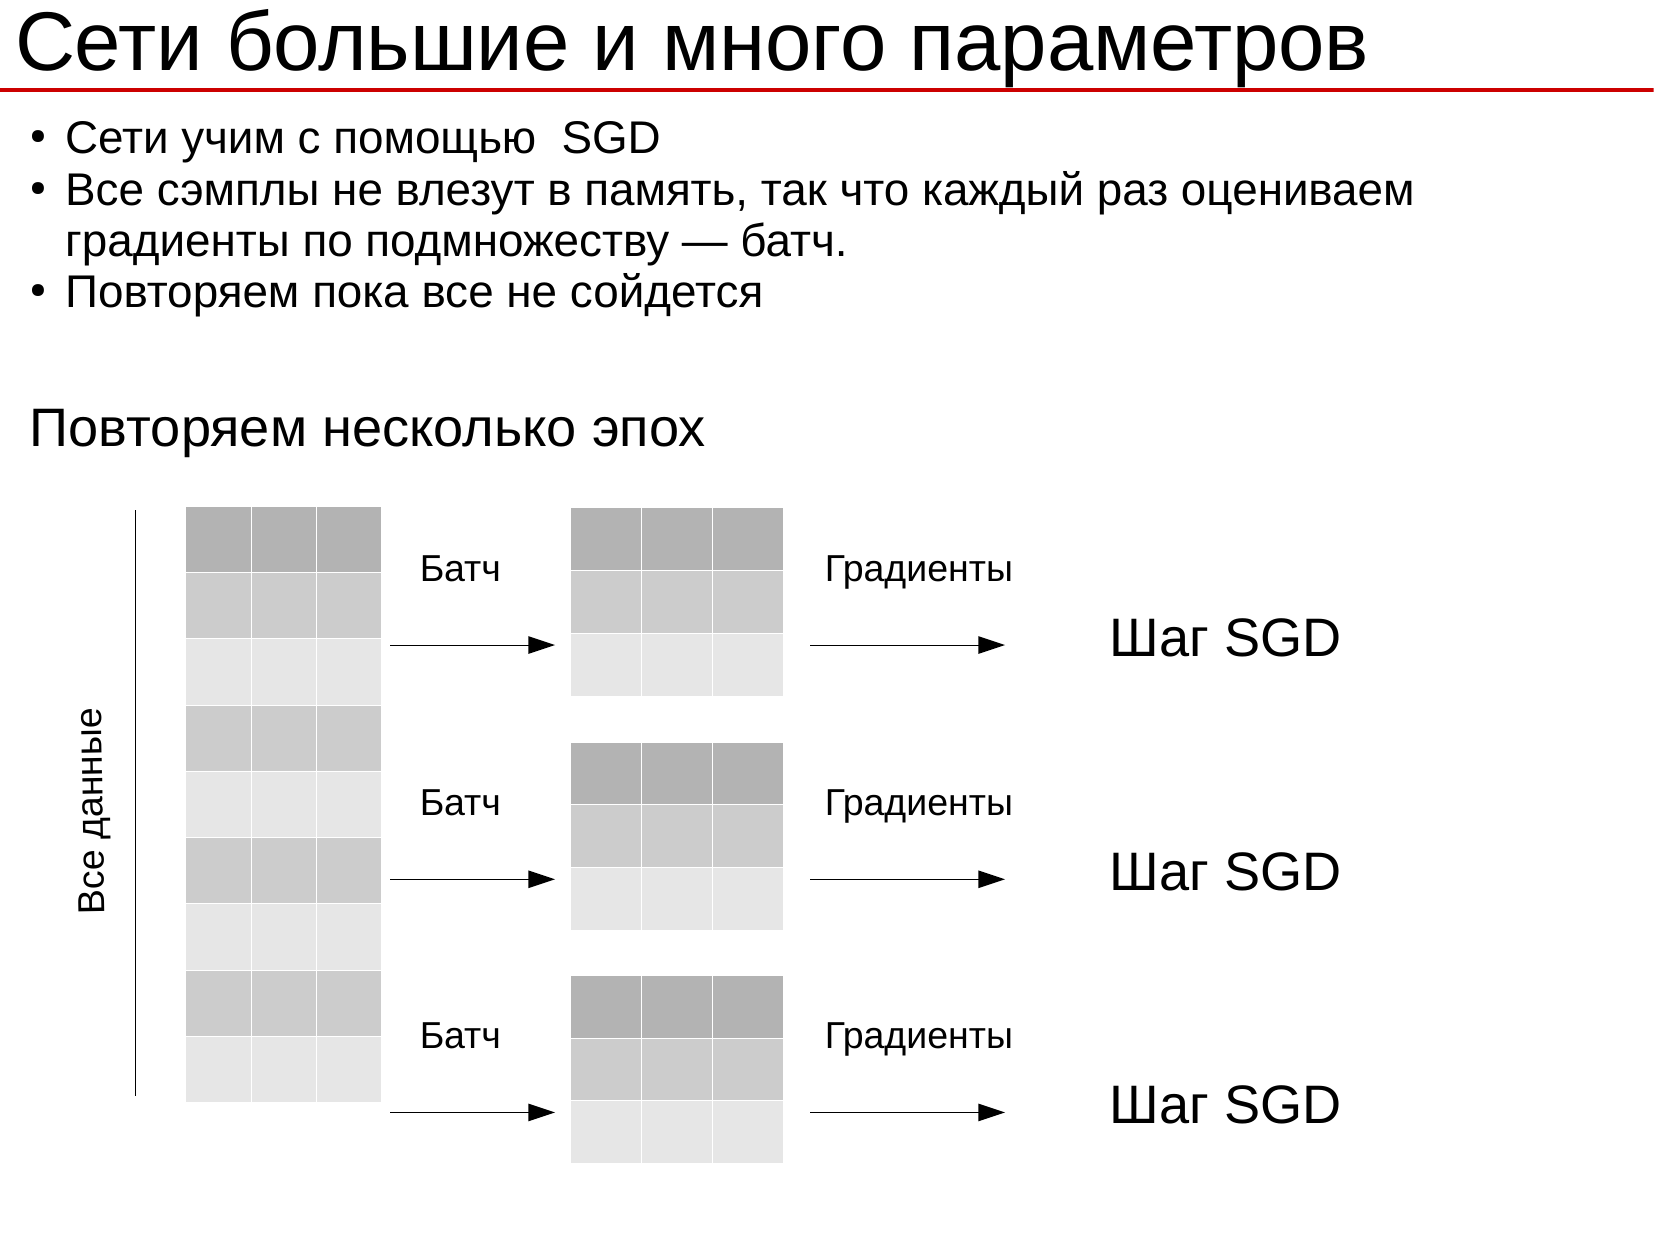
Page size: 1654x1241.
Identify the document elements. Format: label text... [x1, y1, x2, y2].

text_box Батч [405, 540, 526, 597]
table_cell [252, 1037, 316, 1102]
table_cell [317, 706, 381, 771]
table_cell [252, 573, 316, 638]
table_cell [186, 971, 251, 1036]
table_cell [186, 1037, 251, 1102]
table_cell [186, 706, 251, 771]
table_cell [713, 868, 783, 930]
table_cell [186, 838, 251, 903]
table_cell [317, 1037, 381, 1102]
text_box Батч [405, 1007, 526, 1065]
table_cell [317, 639, 381, 705]
table_header [713, 976, 783, 1038]
table_cell [252, 971, 316, 1036]
table_cell [186, 639, 251, 705]
table_cell [252, 838, 316, 903]
table_cell [713, 805, 783, 867]
table_cell [186, 904, 251, 970]
table_cell [186, 573, 251, 638]
table_header [571, 743, 641, 804]
table_header [713, 508, 783, 570]
table_cell [571, 868, 641, 930]
text_box Градиенты [810, 774, 1036, 916]
table_cell [642, 634, 712, 696]
table_cell [317, 838, 381, 903]
table_cell [186, 772, 251, 837]
table_header [252, 507, 316, 572]
table_cell [713, 634, 783, 696]
text_box Шаг SGD [1095, 1067, 1516, 1143]
table_cell [713, 1039, 783, 1100]
table_cell [642, 1101, 712, 1163]
table_header [642, 508, 712, 570]
table_cell [571, 1039, 641, 1100]
text_box Шаг SGD [1095, 833, 1516, 910]
table_header [317, 507, 381, 572]
table_cell [252, 904, 316, 970]
table_cell [713, 571, 783, 633]
table_cell [317, 904, 381, 970]
text_box Градиенты [810, 1007, 1036, 1149]
table_cell [571, 805, 641, 867]
table_cell [252, 772, 316, 837]
table_cell [252, 639, 316, 705]
title Сети большие и много параметров [15, 0, 1441, 90]
table_header [571, 508, 641, 570]
table_header [186, 507, 251, 572]
table_cell [571, 634, 641, 696]
table_cell [642, 571, 712, 633]
table_cell [571, 571, 641, 633]
table_cell [642, 868, 712, 930]
text_box Все данные [56, 583, 121, 931]
table_cell [317, 772, 381, 837]
table_cell [252, 706, 316, 771]
table_header [571, 976, 641, 1038]
text_box Батч [405, 774, 526, 832]
table_cell [642, 805, 712, 867]
table_cell [713, 1101, 783, 1163]
table_cell [642, 1039, 712, 1100]
text_box Шаг SGD [1095, 599, 1516, 676]
text_box Градиенты [810, 540, 1036, 681]
table_header [713, 743, 783, 804]
table_cell [571, 1101, 641, 1163]
text_box Сети учим с помощью SGD Все сэмплы не влезут в память, так что каждый раз оцениваем градиенты по подмножеству — батч. Повторяем пока все не сойдется [15, 105, 1654, 377]
table_cell [317, 573, 381, 638]
table_cell [317, 971, 381, 1036]
table_header [642, 743, 712, 804]
table_header [642, 976, 712, 1038]
text_box Повторяем несколько эпох [15, 390, 1006, 466]
